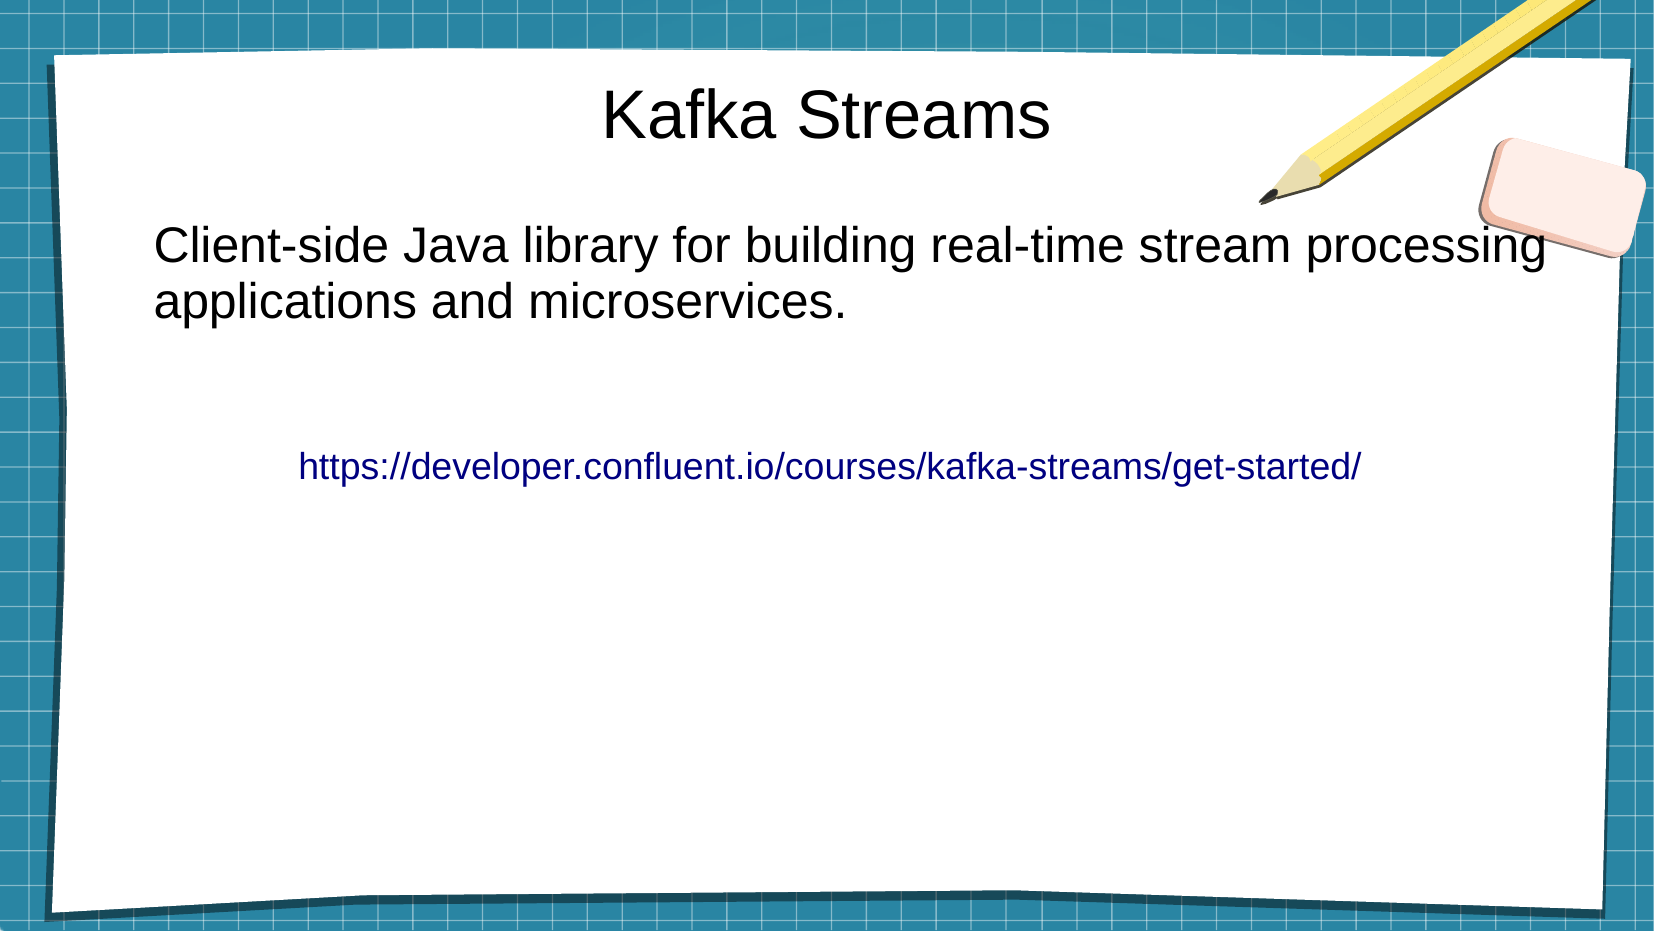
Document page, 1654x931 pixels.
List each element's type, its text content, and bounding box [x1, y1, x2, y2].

text_box https://developer.confluent.io/courses/kafka-streams/get-started/ [118, 437, 1542, 494]
title Kafka Streams [82, 37, 1571, 193]
list Client-side Java library for building real-time stream processing applications and microservices. [82, 217, 1571, 338]
